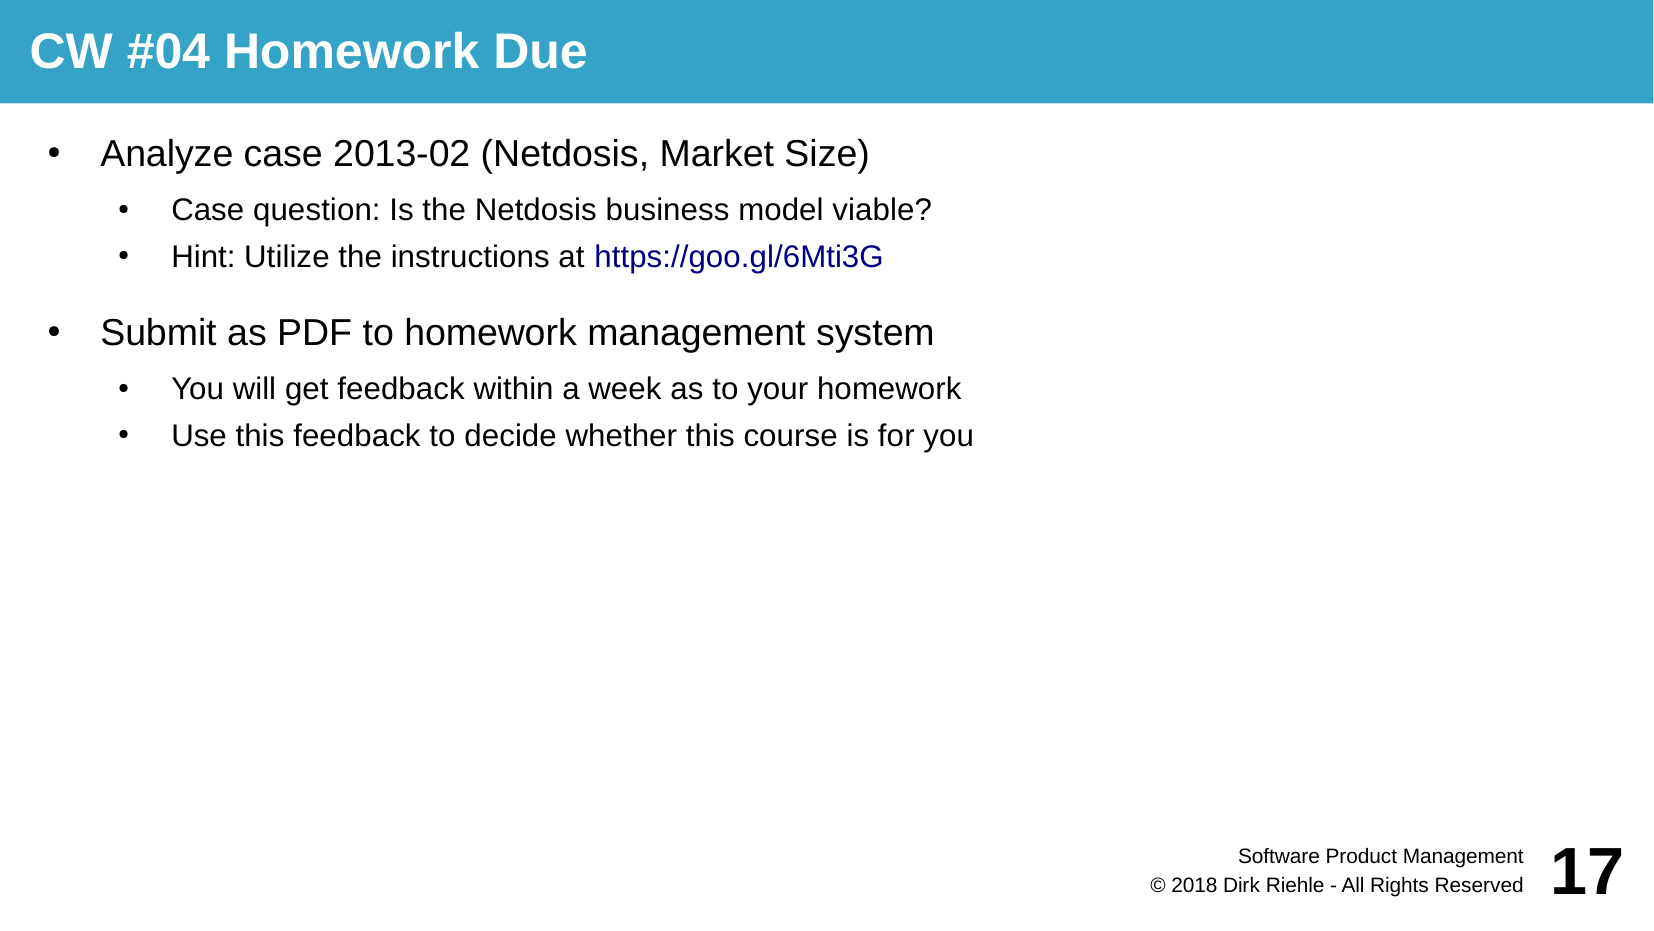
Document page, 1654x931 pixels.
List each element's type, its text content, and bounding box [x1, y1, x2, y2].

title CW #04 Homework Due [0, 0, 1654, 104]
list Analyze case 2013-02 (Netdosis, Market Size) Case question: Is the Netdosis business model viable? Hint: Utilize the instructions at https://goo.gl/6Mti3G Submit as PDF to homework management system You will get feedback within a week as to your homework Use this feedback to decide whether this course is for you [29, 132, 1625, 798]
